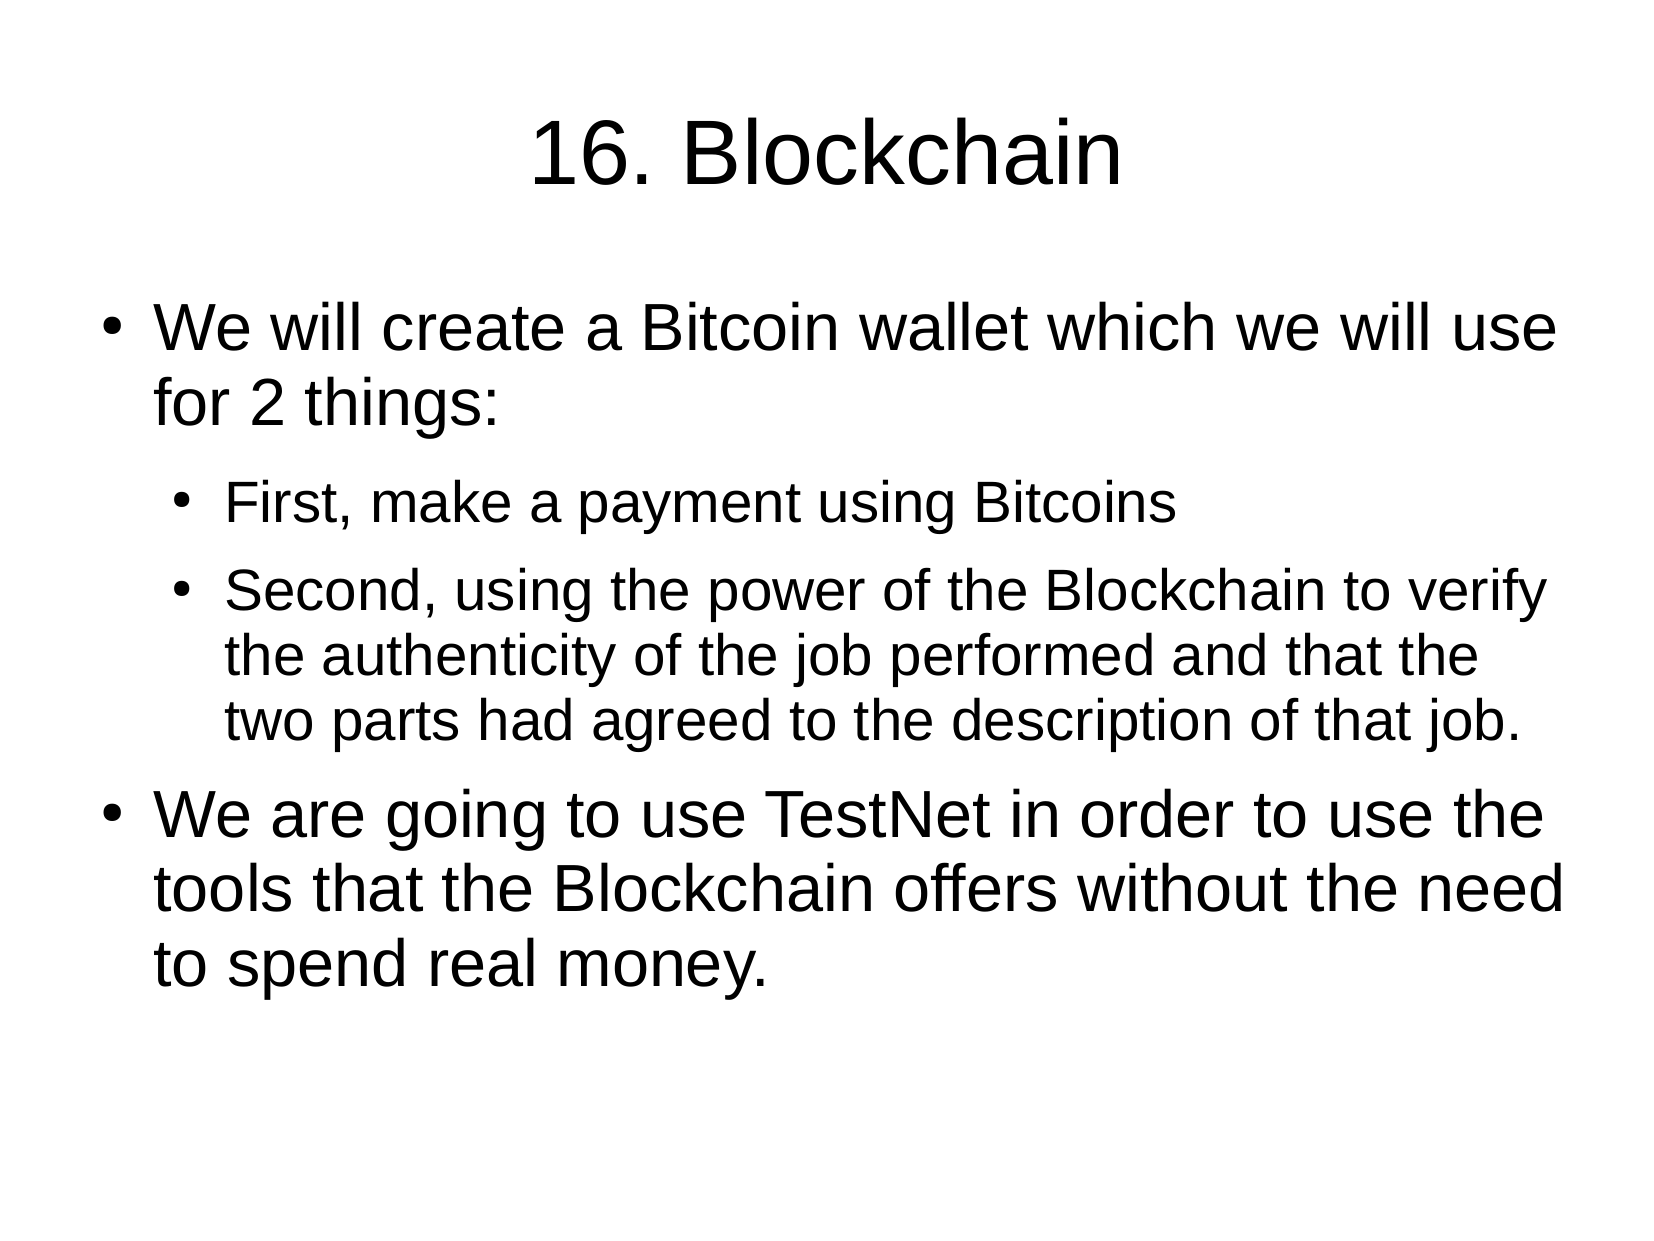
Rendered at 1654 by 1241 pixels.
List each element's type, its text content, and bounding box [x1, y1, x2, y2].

title 16. Blockchain [82, 49, 1571, 257]
list We will create a Bitcoin wallet which we will use for 2 things: First, make a payment using Bitcoins Second, using the power of the Blockchain to verify the authenticity of the job performed and that the two parts had agreed to the description of that job. We are going to use TestNet in order to use the tools that the Blockchain offers without the need to spend real money. [82, 290, 1571, 1010]
